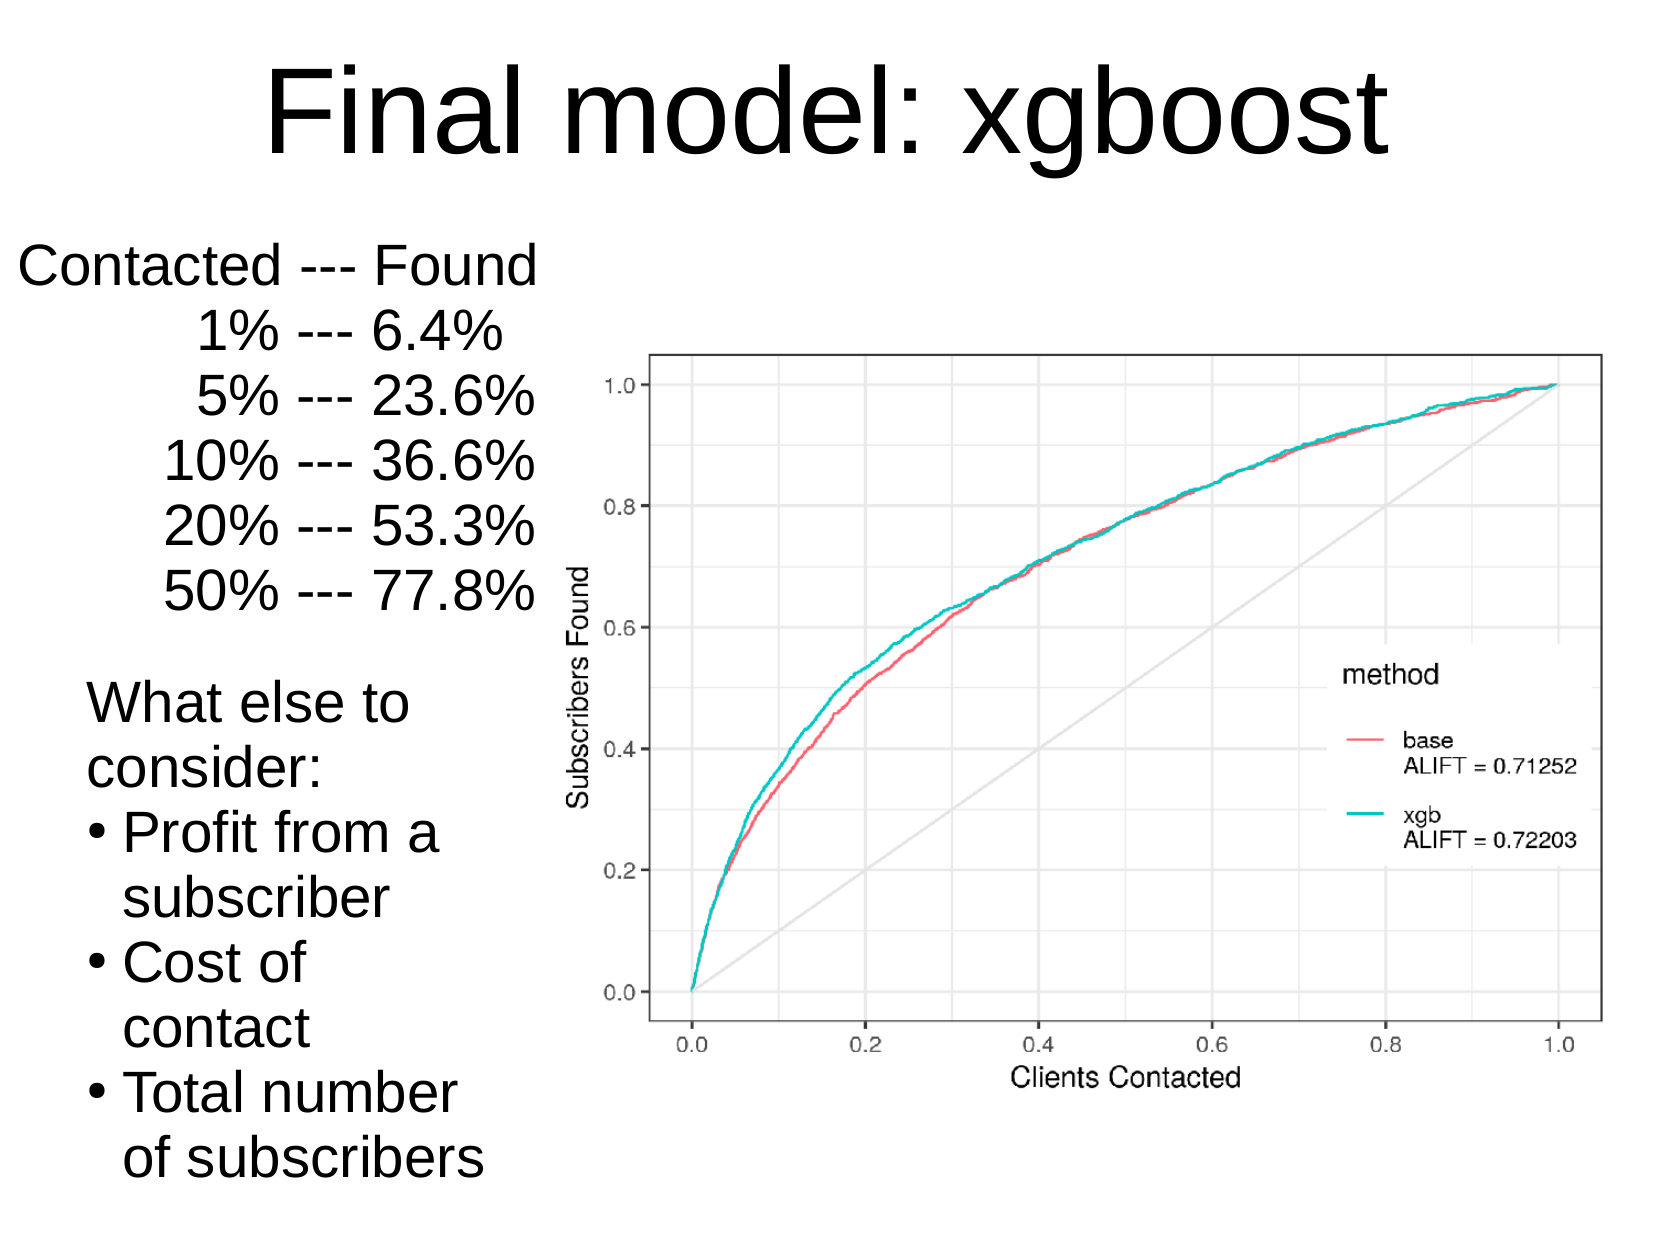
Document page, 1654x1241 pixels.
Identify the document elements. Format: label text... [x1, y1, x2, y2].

picture [555, 344, 1606, 1099]
text_box What else to consider: Profit from a subscriber Cost of contact Total number of subscribers [71, 662, 522, 1198]
text_box Contacted --- Found 1% --- 6.4% 5% --- 23.6% 10% --- 36.6% 20% --- 53.3% 50% --- 77.8% [2, 225, 556, 631]
title Final model: xgboost [82, 8, 1571, 216]
